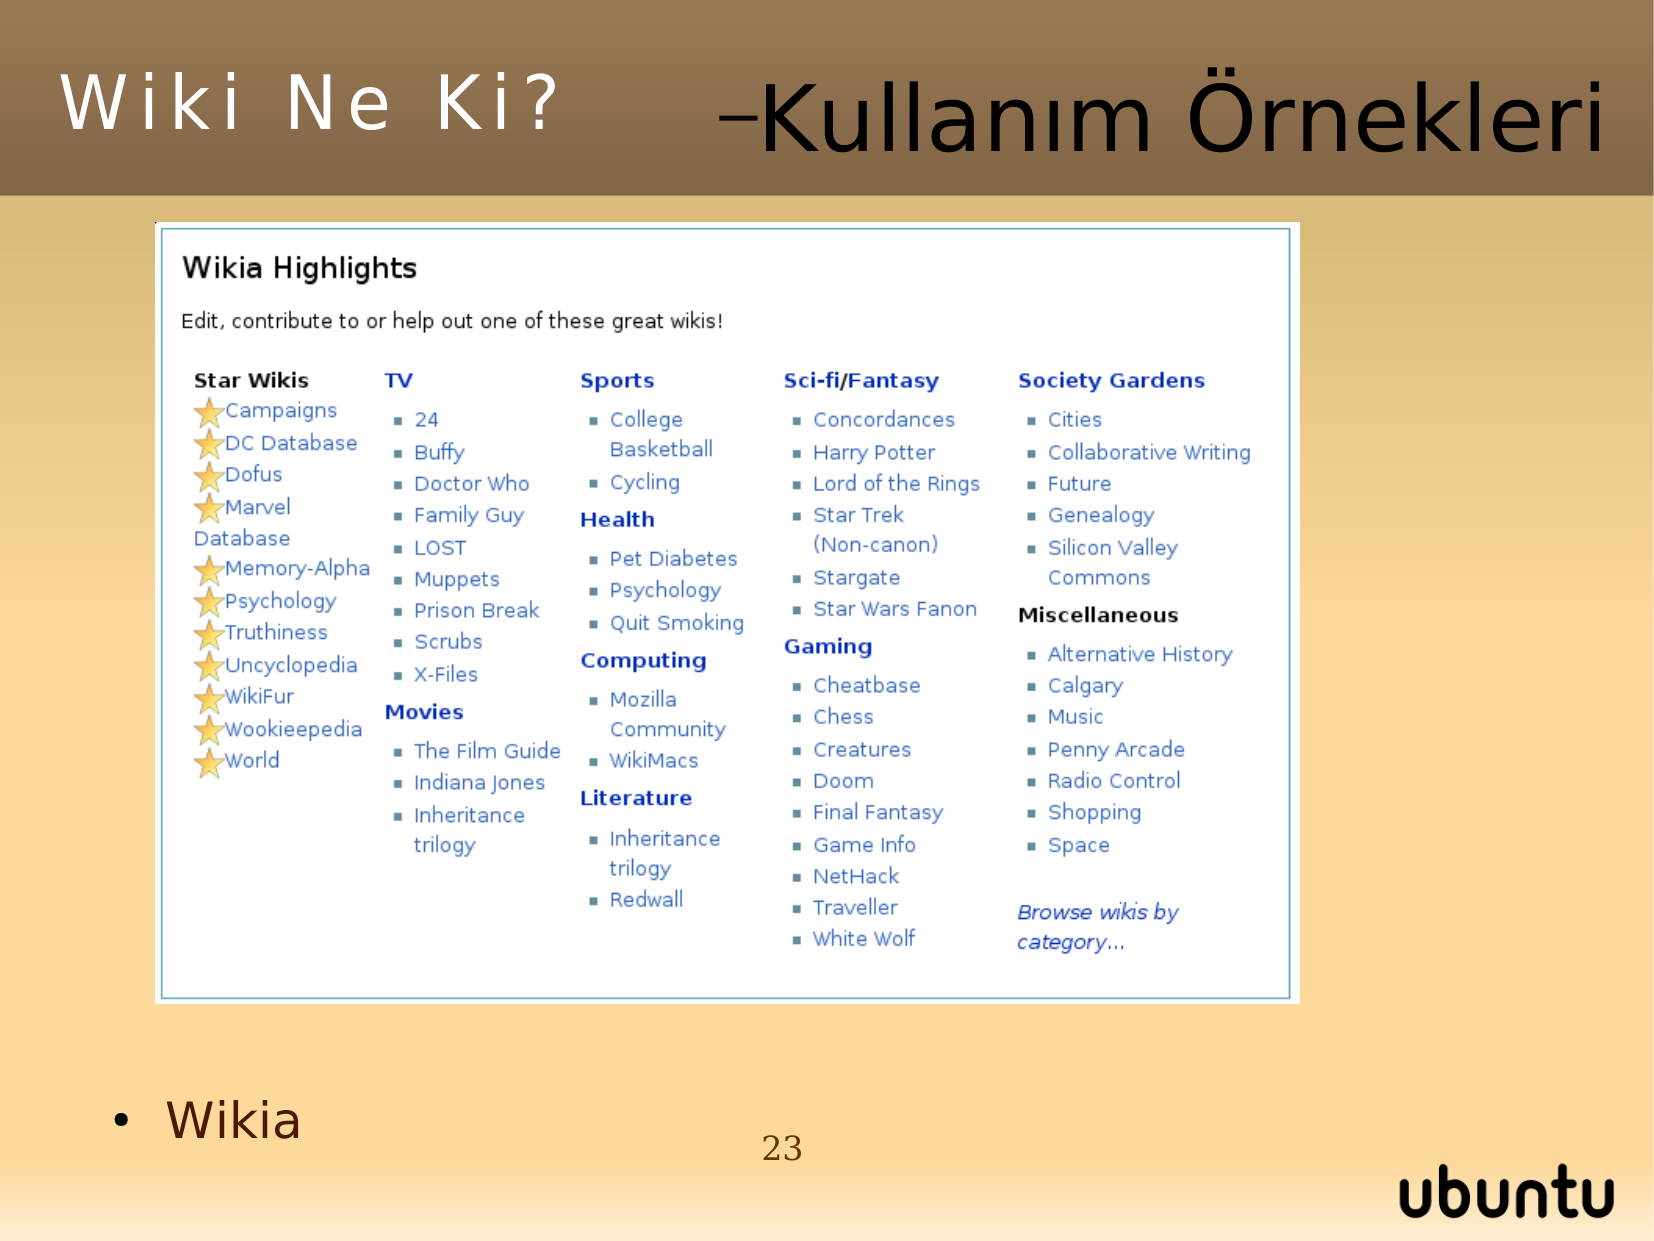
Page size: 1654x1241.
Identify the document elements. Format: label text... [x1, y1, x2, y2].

text_box Kullanım Örnekleri [679, 59, 1625, 182]
title Wiki Ne Ki? [59, 29, 739, 178]
picture [0, 0, 1654, 1241]
list Wikia [76, 1092, 1565, 1168]
